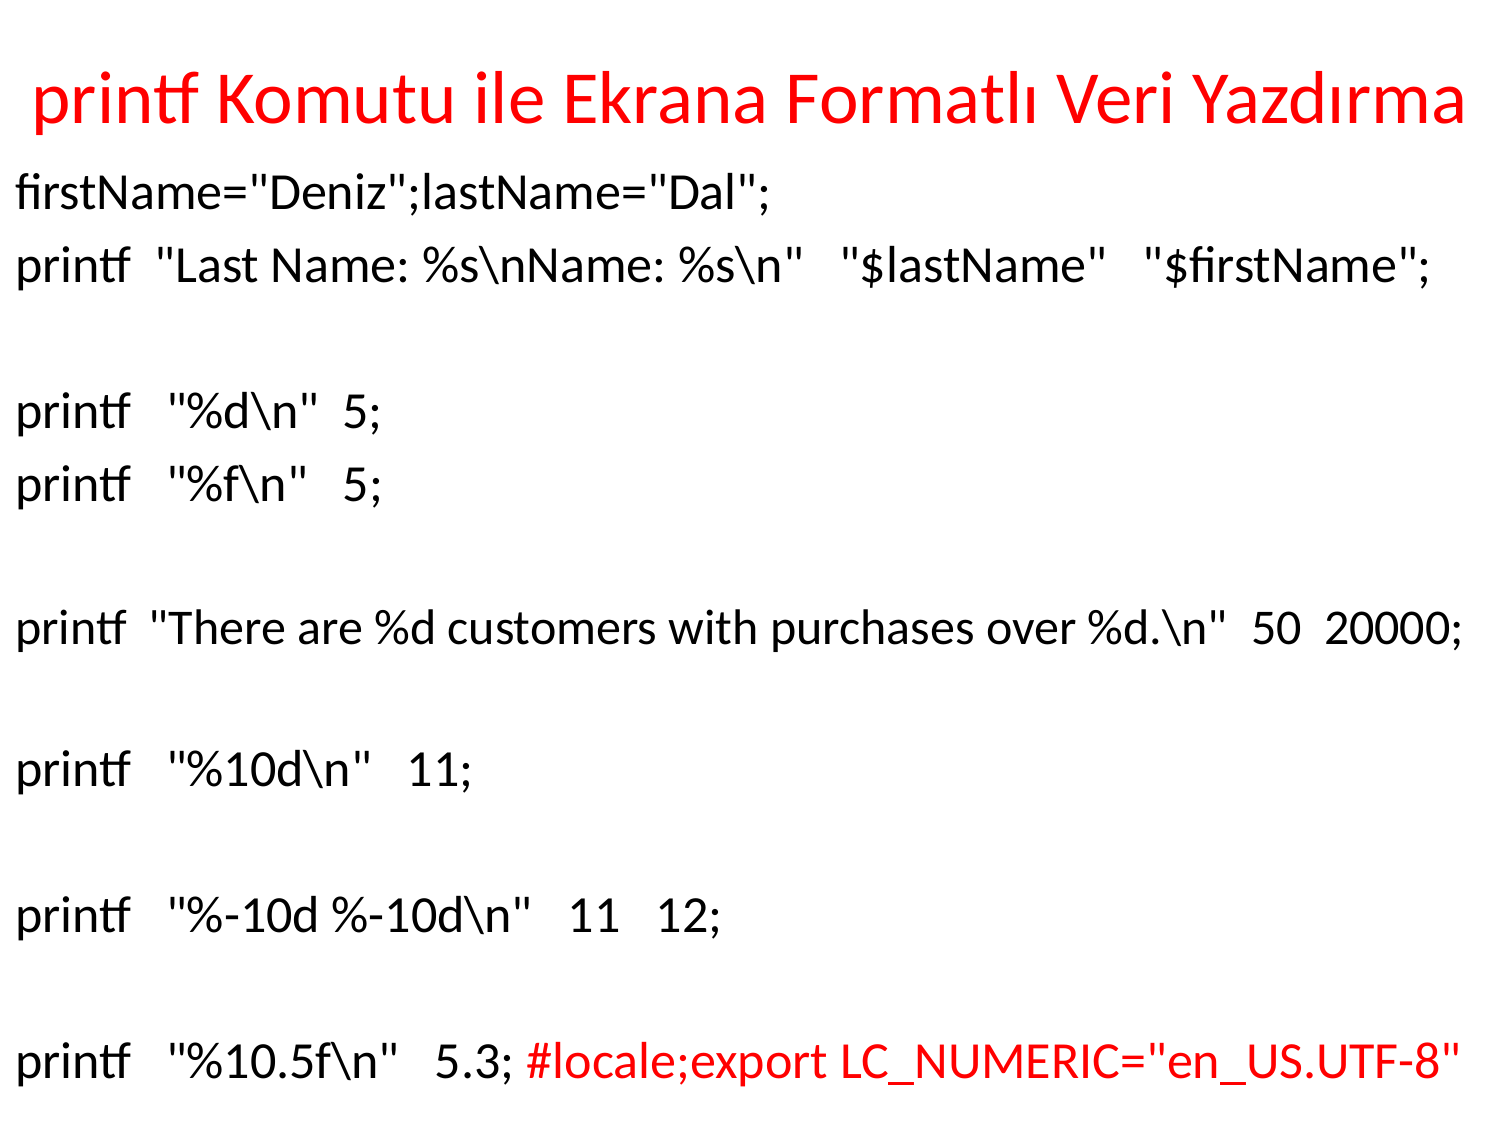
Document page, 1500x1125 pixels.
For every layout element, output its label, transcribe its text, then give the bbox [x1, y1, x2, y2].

list firstName="Deniz";lastName="Dal"; printf "Last Name: %s\nName: %s\n" "$lastName" "$firstName"; printf "%d\n" 5; printf "%f\n" 5; printf "There are %d customers with purchases over %d.\n" 50 20000; printf "%10d\n" 11; printf "%-10d %-10d\n" 11 12; printf "%10.5f\n" 5.3; #locale;export LC_NUMERIC="en_US.UTF-8" [0, 149, 1500, 1125]
title printf Komutu ile Ekrana Formatlı Veri Yazdırma [0, 0, 1500, 149]
